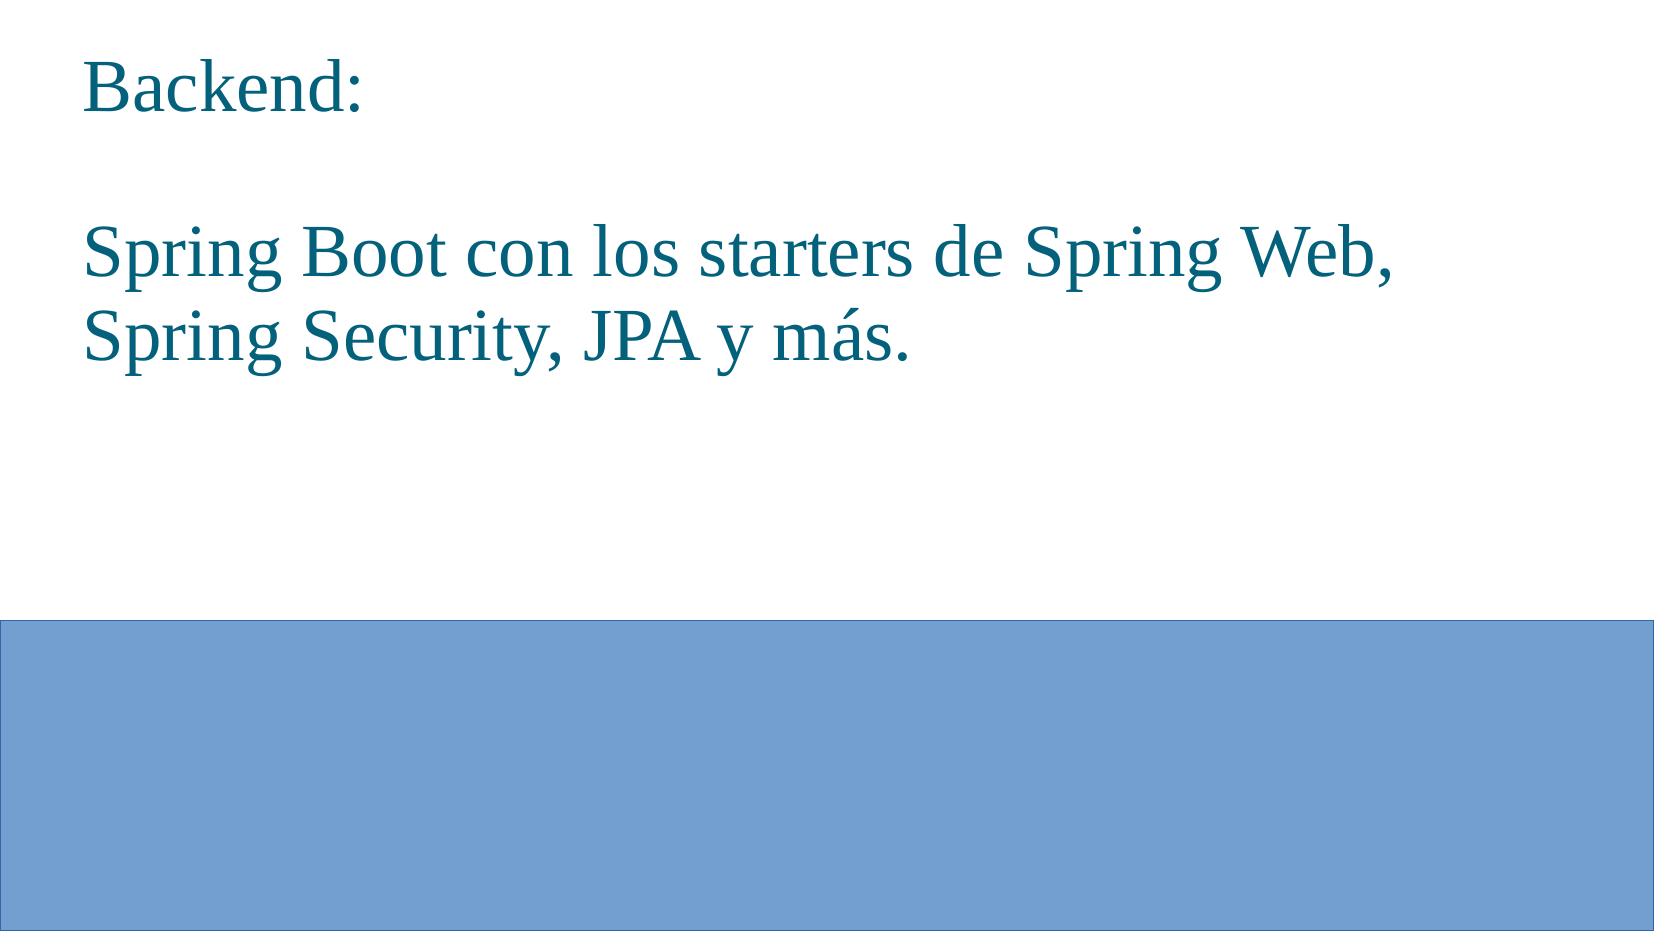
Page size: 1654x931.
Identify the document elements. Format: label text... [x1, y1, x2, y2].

title Backend: Spring Boot con los starters de Spring Web, Spring Security, JPA y más. [82, 44, 1571, 576]
